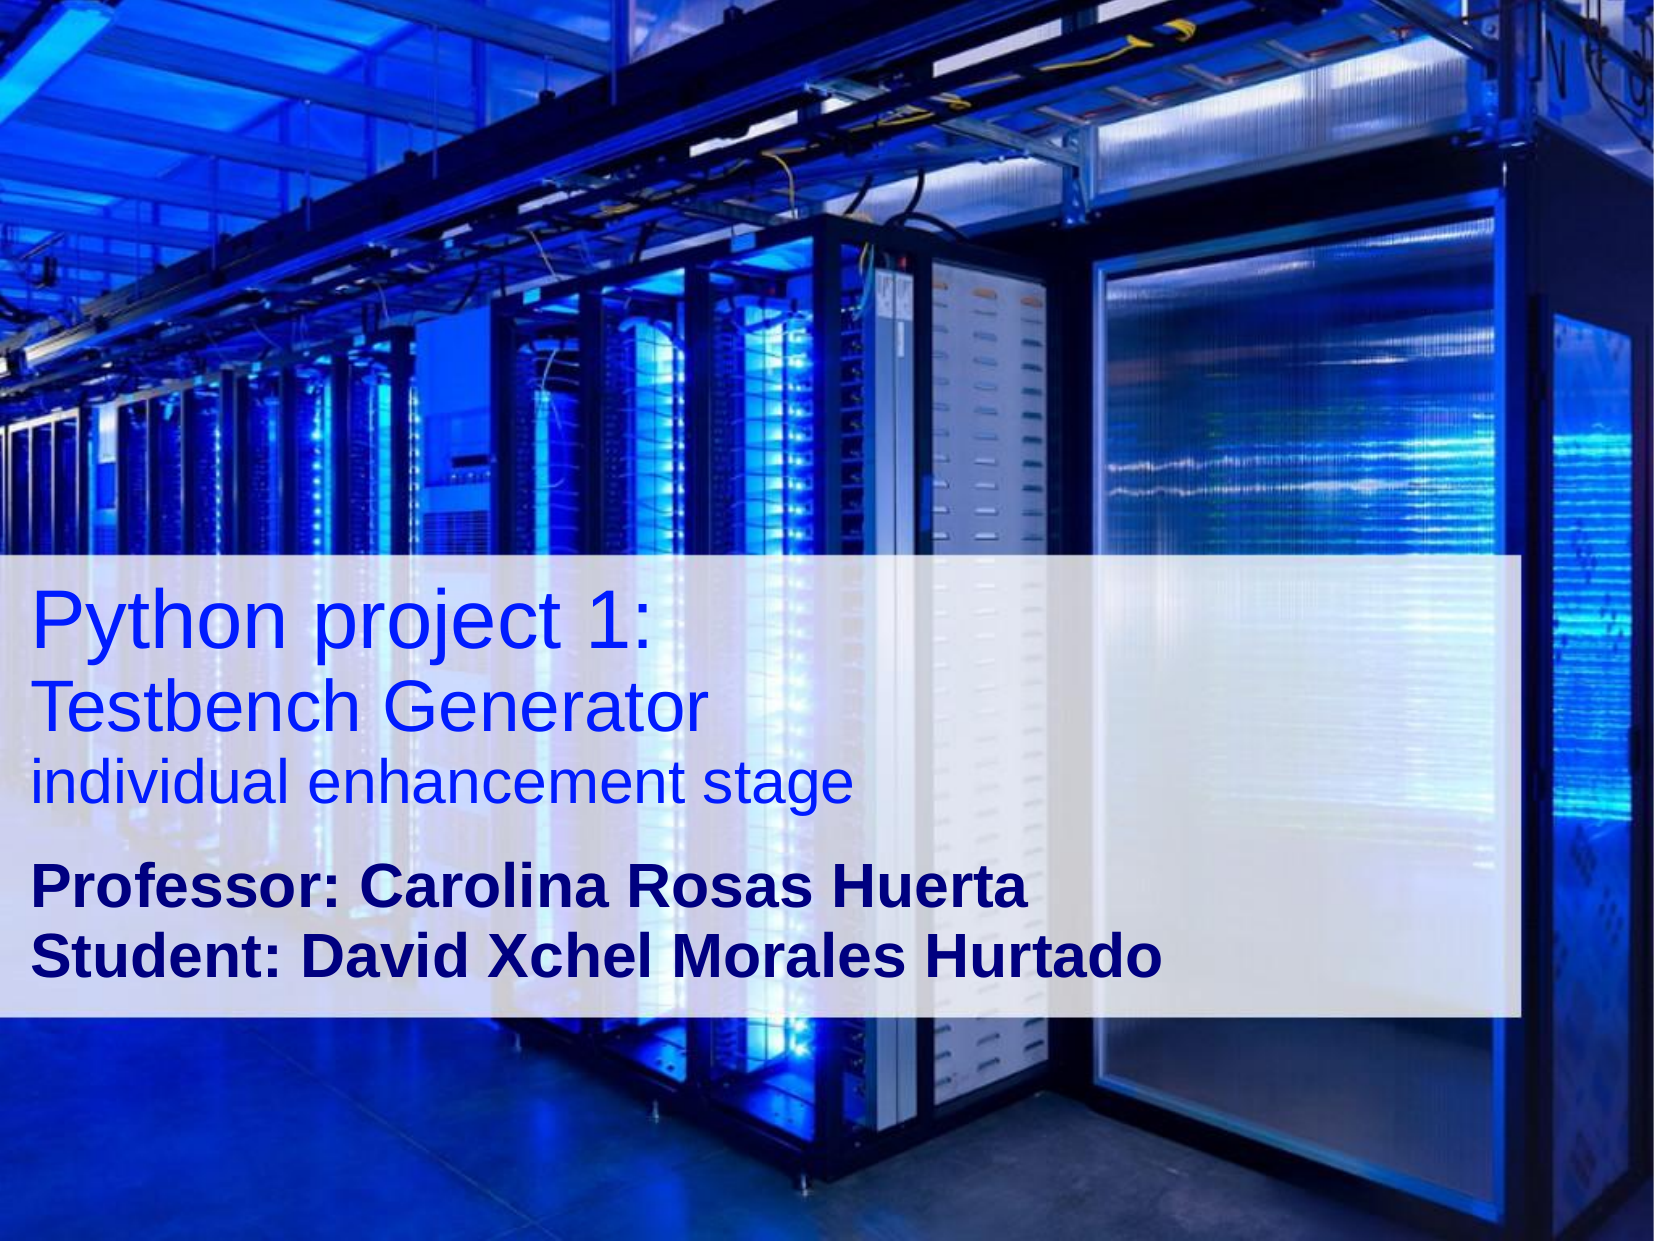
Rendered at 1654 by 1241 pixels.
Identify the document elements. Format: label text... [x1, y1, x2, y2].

text_box Professor: Carolina Rosas Huerta Student: David Xchel Morales Hurtado [29, 836, 1486, 1006]
picture [0, 0, 1654, 1241]
title Python project 1: Testbench Generator individual enhancement stage [30, 525, 1471, 836]
